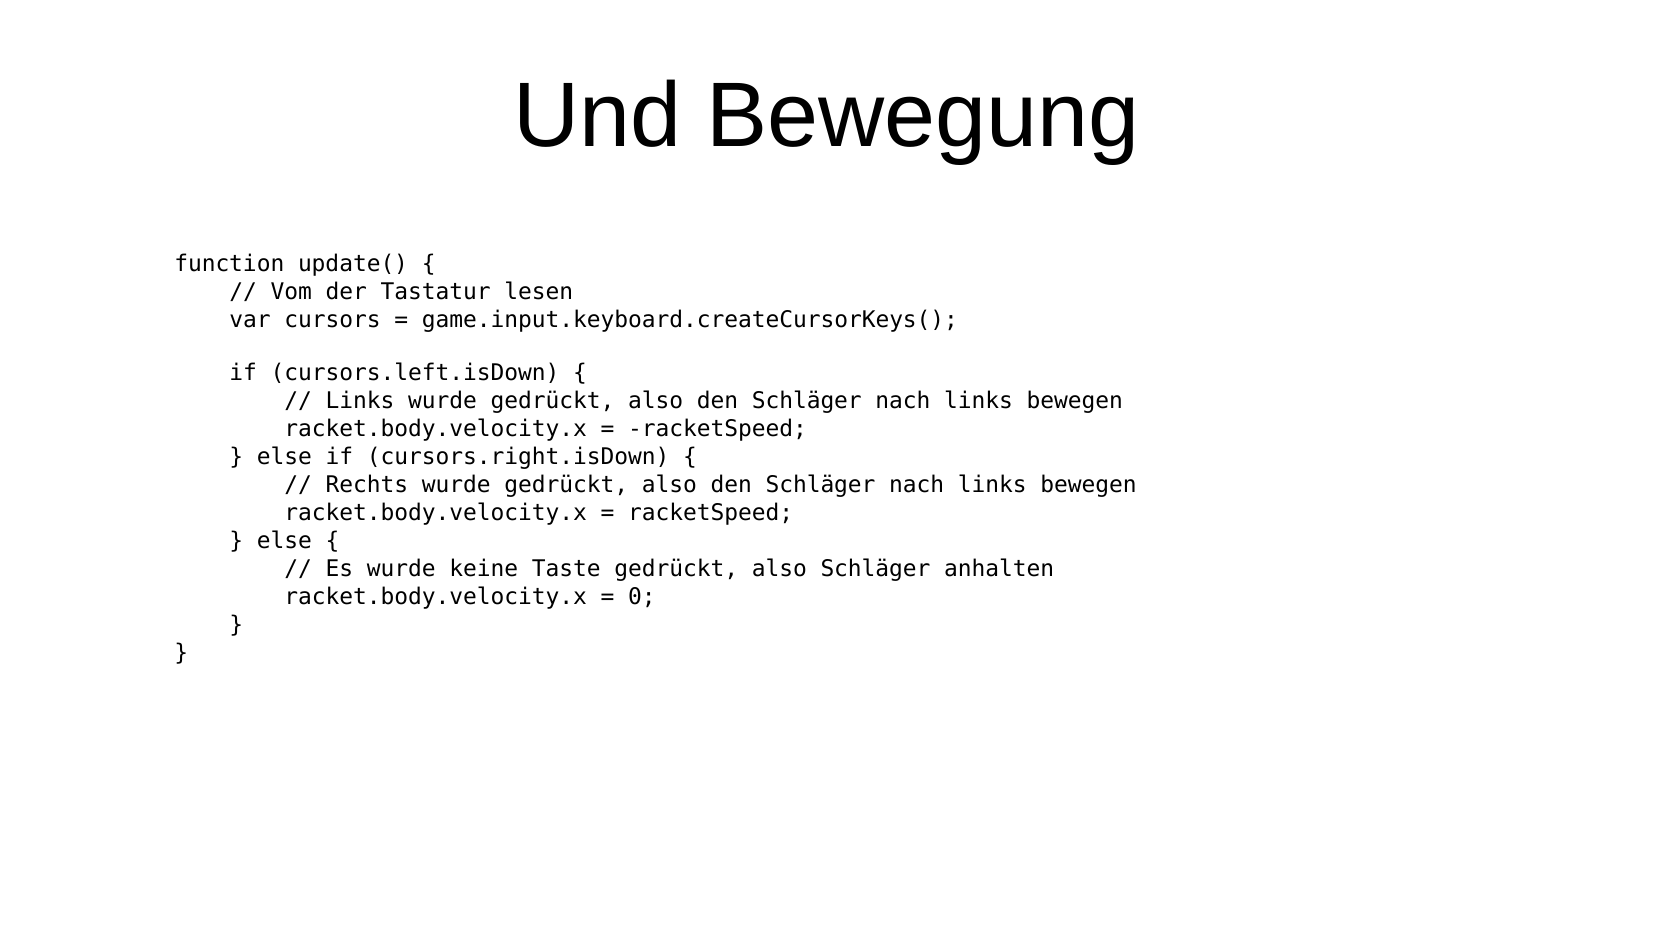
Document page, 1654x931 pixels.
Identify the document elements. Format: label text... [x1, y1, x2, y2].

title Und Bewegung [82, 37, 1571, 193]
text_box function update() { // Vom der Tastatur lesen var cursors = game.input.keyboard.createCursorKeys(); if (cursors.left.isDown) { // Links wurde gedrückt, also den Schläger nach links bewegen racket.body.velocity.x = -racketSpeed; } else if (cursors.right.isDown) { // Rechts wurde gedrückt, also den Schläger nach links bewegen racket.body.velocity.x = racketSpeed; } else { // Es wurde keine Taste gedrückt, also Schläger anhalten racket.body.velocity.x = 0; } } [49, 243, 1608, 689]
